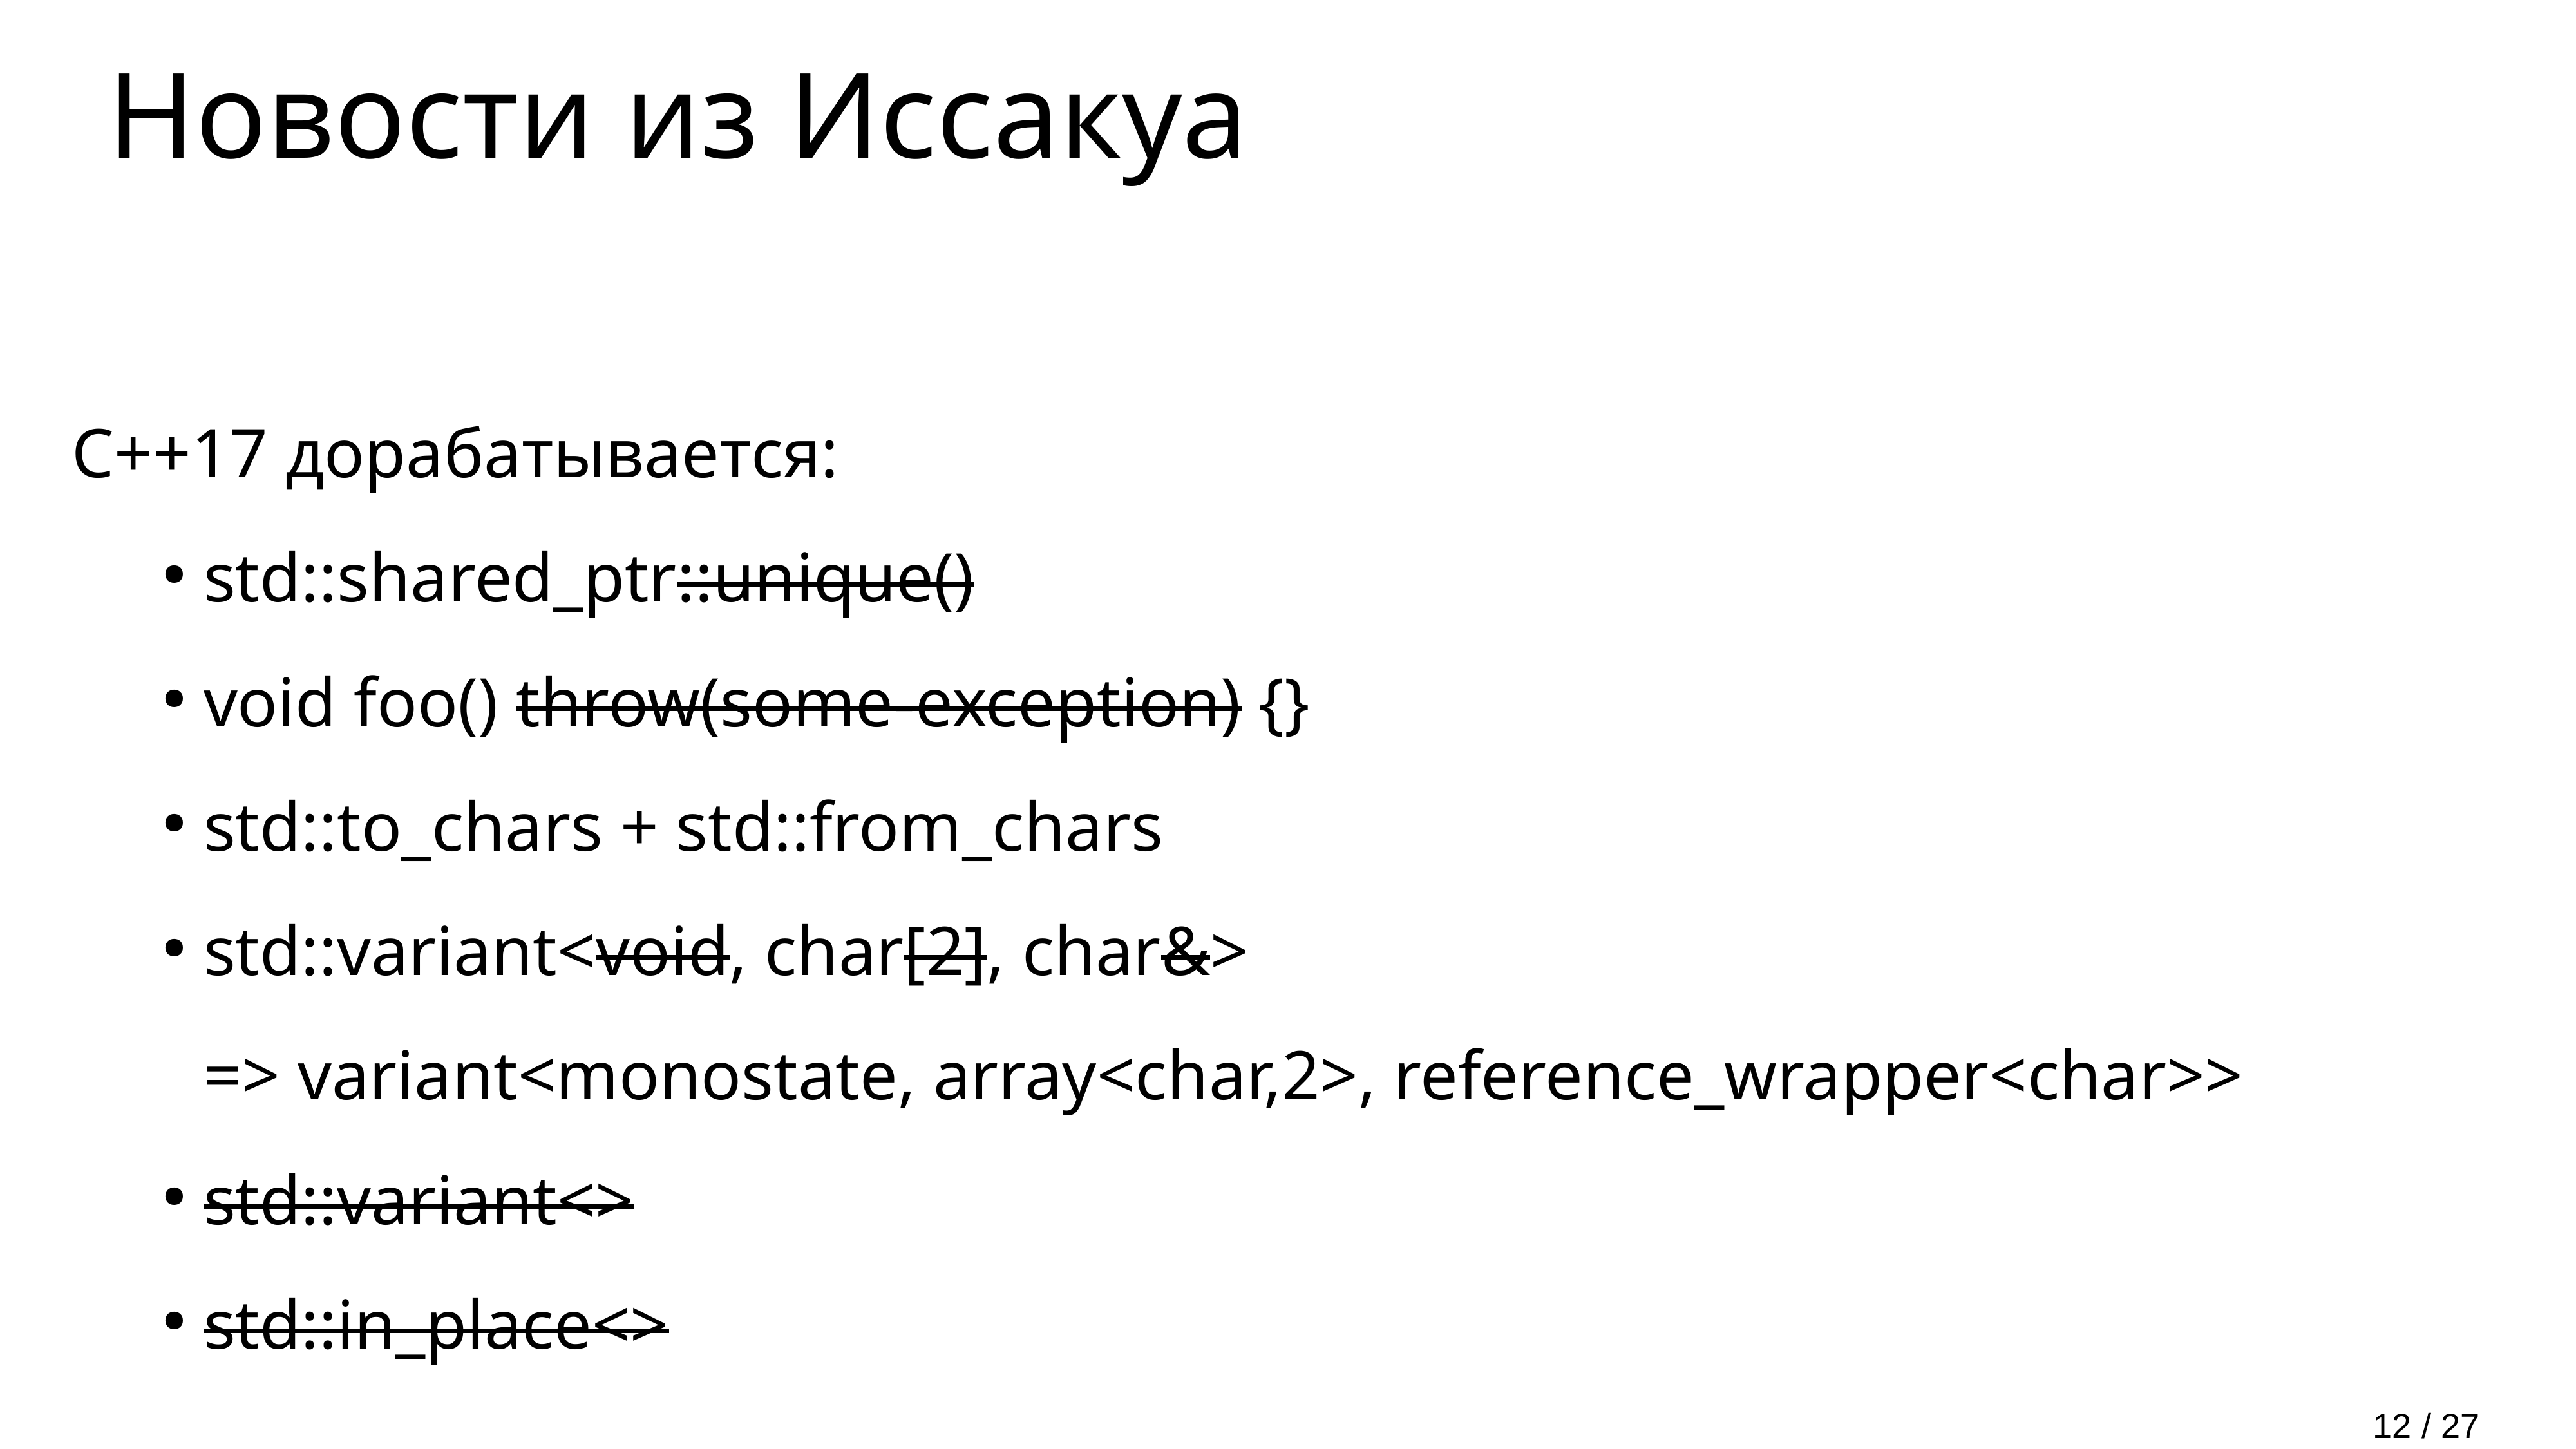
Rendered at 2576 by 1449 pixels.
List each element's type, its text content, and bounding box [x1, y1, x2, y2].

text_box С++17 дорабатывается: std::shared_ptr::unique() void foo() throw(some-exception) {} std::to_chars + std::from_chars std::variant<void, char[2], char&> => variant<monostate, array<char,2>, reference_wrapper<char>> std::variant<> std::in_place<> [39, 387, 2561, 1442]
title Новости из Иссакуа [108, 35, 2468, 196]
text_box <number> / 27 [2363, 1402, 2576, 1449]
